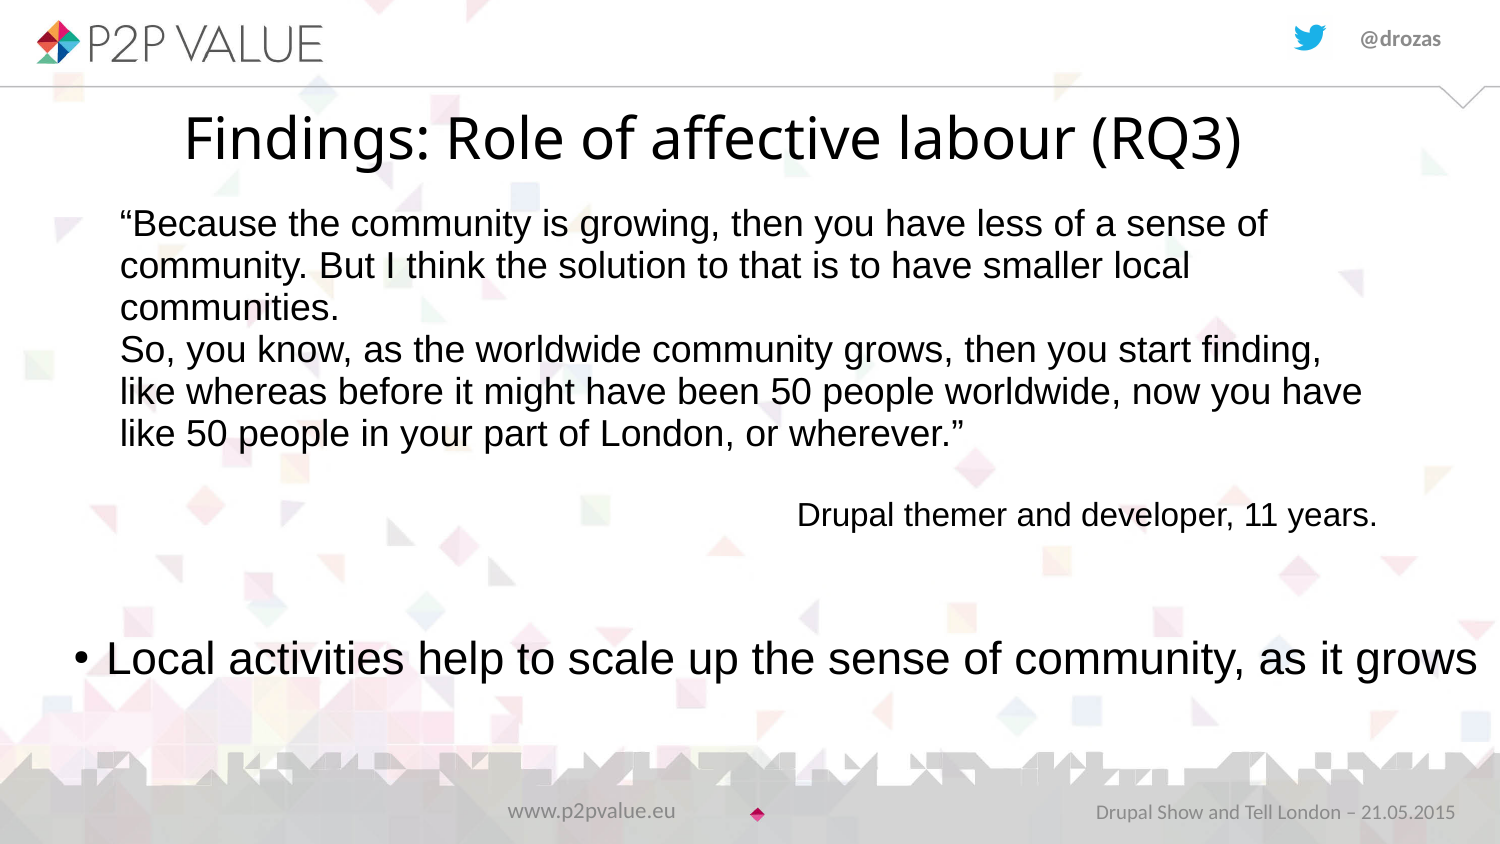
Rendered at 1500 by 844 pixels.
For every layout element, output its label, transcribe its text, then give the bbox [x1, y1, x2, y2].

title Findings: Role of affective labour (RQ3) [60, 92, 1366, 181]
text_box @drozas [1333, 15, 1455, 60]
text_box “Because the community is growing, then you have less of a sense of community. But I think the solution to that is to have smaller local communities. So, you know, as the worldwide community grows, then you start finding, like whereas before it might have been 50 people worldwide, now you have like 50 people in your part of London, or wherever.” Drupal themer and developer, 11 years. [105, 195, 1394, 600]
picture [0, 0, 1500, 844]
text_box www.p2pvalue.eu [501, 789, 720, 829]
text_box Drupal Show and Tell London – 21.05.2015 [777, 788, 1470, 834]
text_box Local activities help to scale up the sense of community, as it grows [60, 600, 1500, 766]
